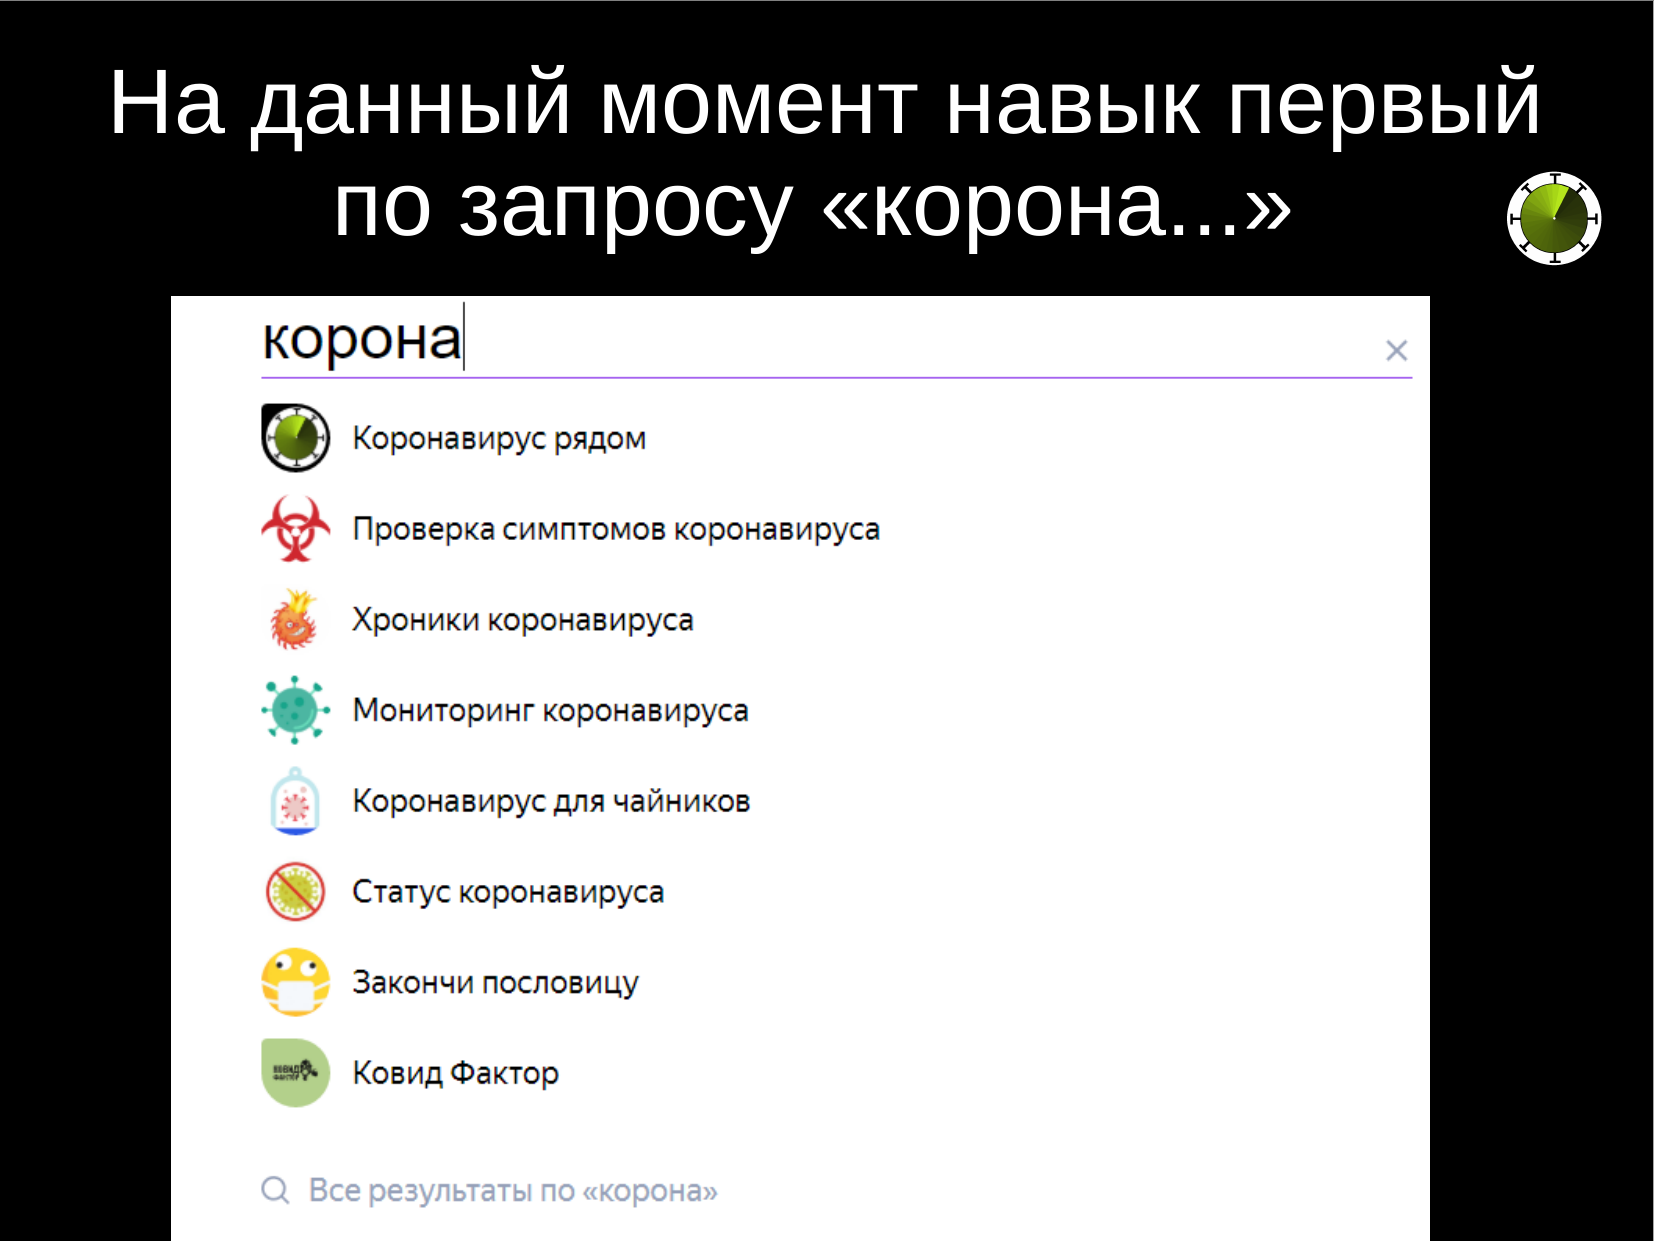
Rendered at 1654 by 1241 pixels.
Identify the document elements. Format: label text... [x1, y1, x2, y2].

title На данный момент навык первый по запросу «корона...» [82, 49, 1571, 257]
picture [171, 296, 1430, 1241]
text_box [0, 0, 1654, 1241]
picture [1500, 165, 1608, 272]
